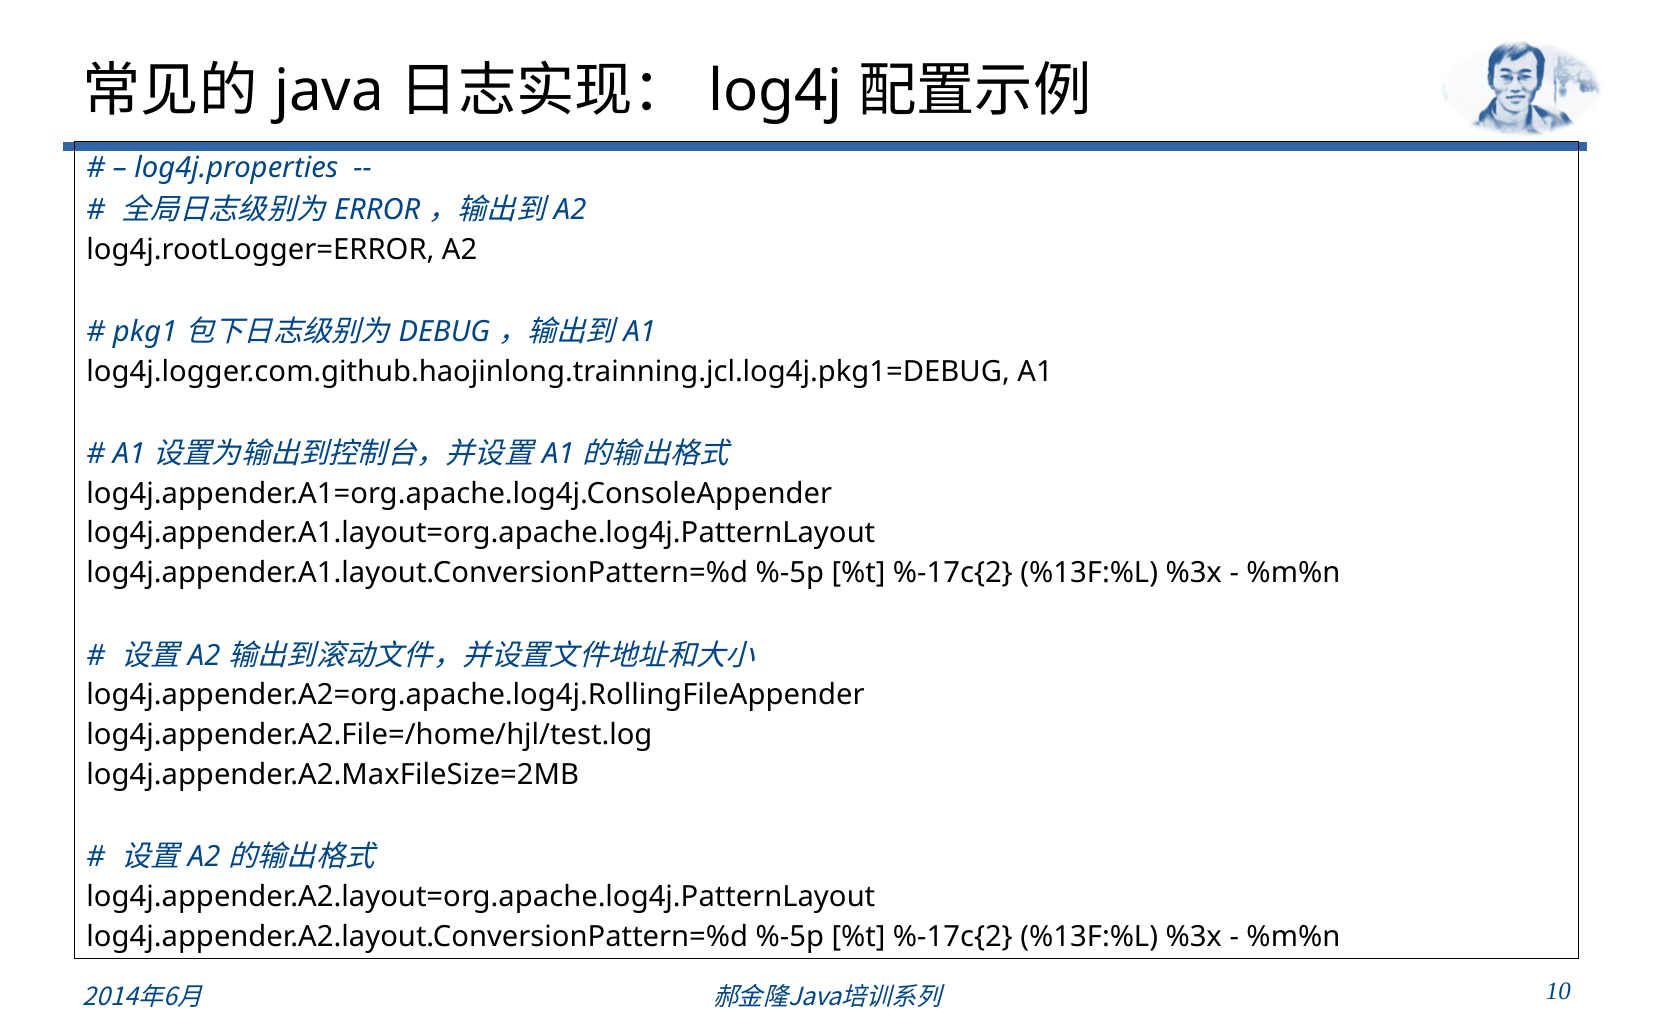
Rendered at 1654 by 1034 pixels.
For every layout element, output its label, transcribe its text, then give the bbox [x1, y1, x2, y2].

text_box # – log4j.properties -- # 全局日志级别为ERROR，输出到A2 log4j.rootLogger=ERROR, A2 # pkg1包下日志级别为DEBUG，输出到A1 log4j.logger.com.github.haojinlong.trainning.jcl.log4j.pkg1=DEBUG, A1 # A1设置为输出到控制台，并设置A1的输出格式 log4j.appender.A1=org.apache.log4j.ConsoleAppender log4j.appender.A1.layout=org.apache.log4j.PatternLayout log4j.appender.A1.layout.ConversionPattern=%d %-5p [%t] %-17c{2} (%13F:%L) %3x - %m%n # 设置A2输出到滚动文件，并设置文件地址和大小 log4j.appender.A2=org.apache.log4j.RollingFileAppender log4j.appender.A2.File=/home/hjl/test.log log4j.appender.A2.MaxFileSize=2MB # 设置A2的输出格式 log4j.appender.A2.layout=org.apache.log4j.PatternLayout log4j.appender.A2.layout.ConversionPattern=%d %-5p [%t] %-17c{2} (%13F:%L) %3x - %m%n [74, 175, 1579, 926]
picture [1440, 41, 1604, 136]
title 常见的java日志实现：log4j配置示例 [82, 41, 1571, 130]
